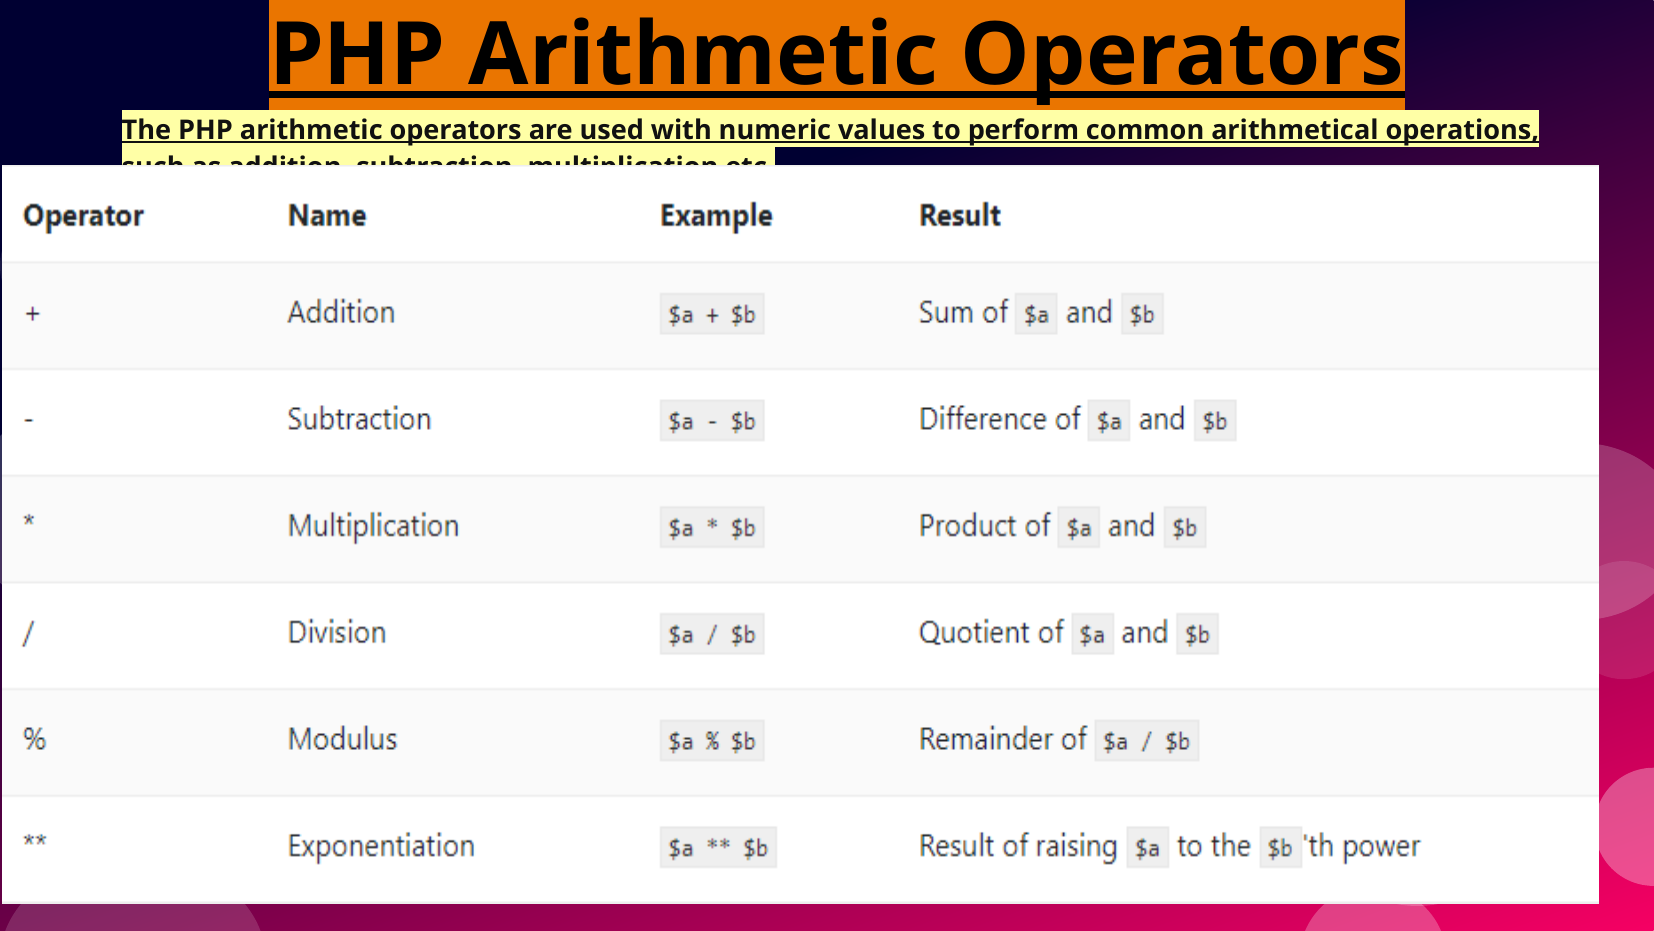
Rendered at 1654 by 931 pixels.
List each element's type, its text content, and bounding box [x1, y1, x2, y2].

title PHP Arithmetic Operators The PHP arithmetic operators are used with numeric values to perform common arithmetical operations, such as addition, subtraction, multiplication etc. [121, 9, 1599, 165]
picture [2, 165, 1599, 905]
